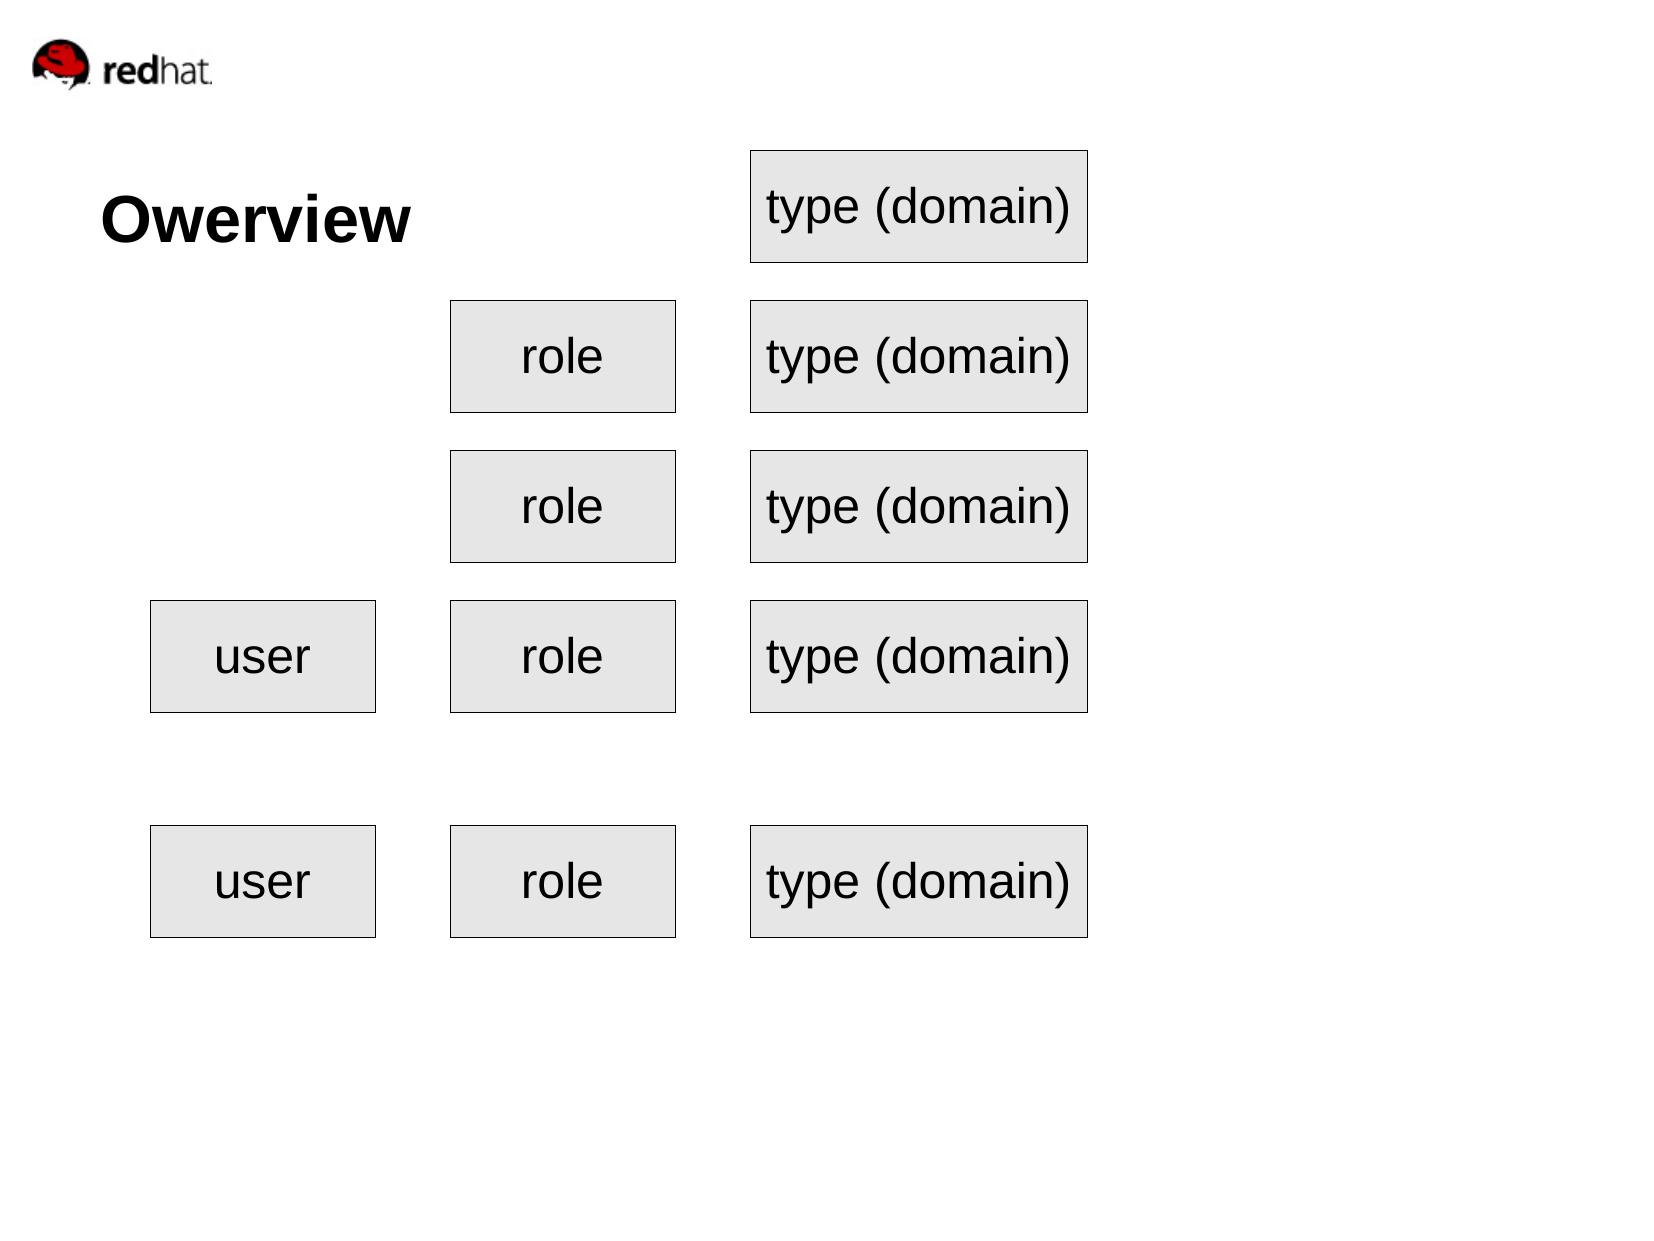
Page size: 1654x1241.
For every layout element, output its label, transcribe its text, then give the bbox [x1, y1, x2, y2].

text_box user [150, 600, 376, 713]
text_box user [150, 825, 376, 938]
text_box role [450, 450, 676, 563]
picture [31, 37, 212, 98]
text_box type (domain) [750, 150, 1088, 263]
text_box type (domain) [750, 600, 1088, 713]
text_box type (domain) [750, 300, 1088, 413]
text_box role [450, 300, 676, 413]
text_box type (domain) [750, 450, 1088, 563]
text_box role [450, 600, 676, 713]
text_box role [450, 825, 676, 938]
text_box type (domain) [750, 825, 1088, 938]
title Owerview [100, 164, 1506, 275]
